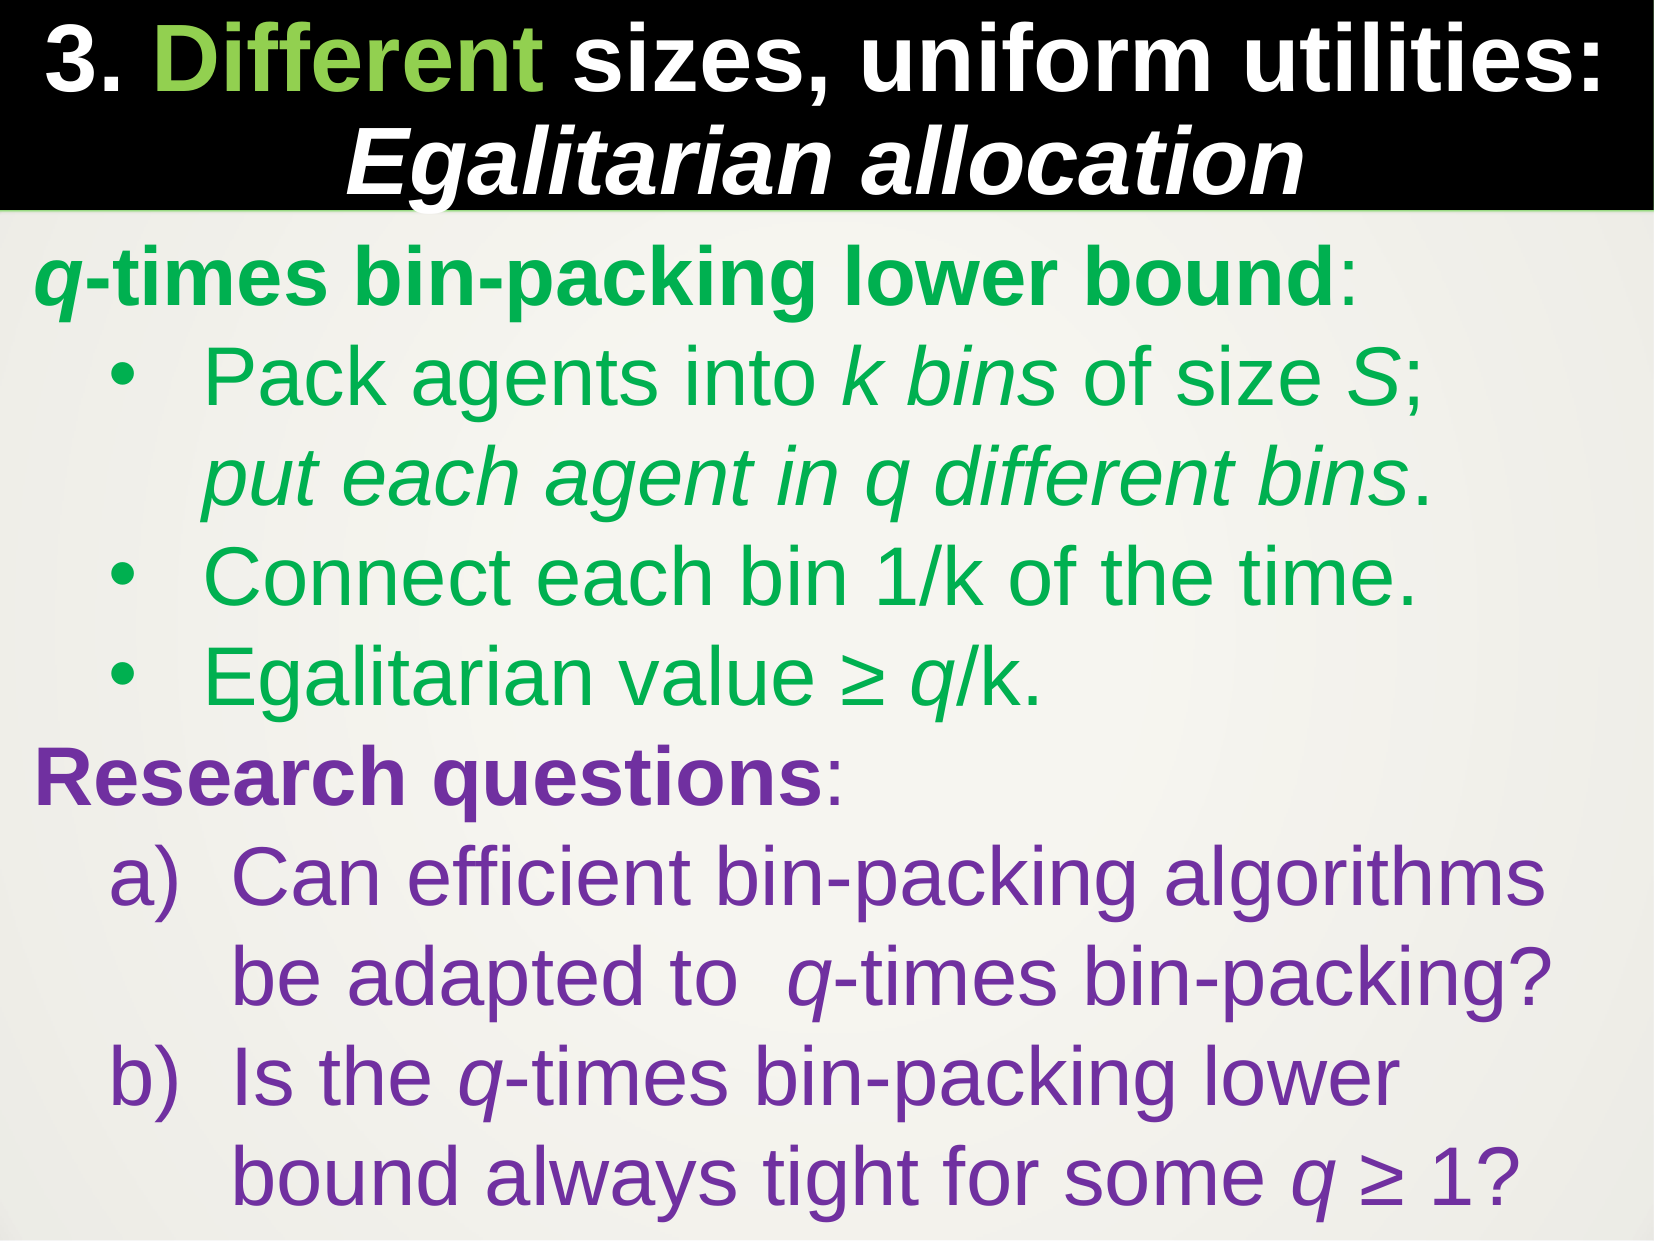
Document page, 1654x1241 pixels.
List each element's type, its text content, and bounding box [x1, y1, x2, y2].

text_box q-times bin-packing lower bound: Pack agents into k bins of size S; put each agent in q different bins. Connect each bin 1/k of the time. Egalitarian value ≥ q/k. Research questions: Can efficient bin-packing algorithms be adapted to q-times bin-packing? Is the q-times bin-packing lower bound always tight for some q ≥ 1? [18, 215, 1628, 1230]
title 3. Different sizes, uniform utilities: Egalitarian allocation [0, 8, 1654, 216]
